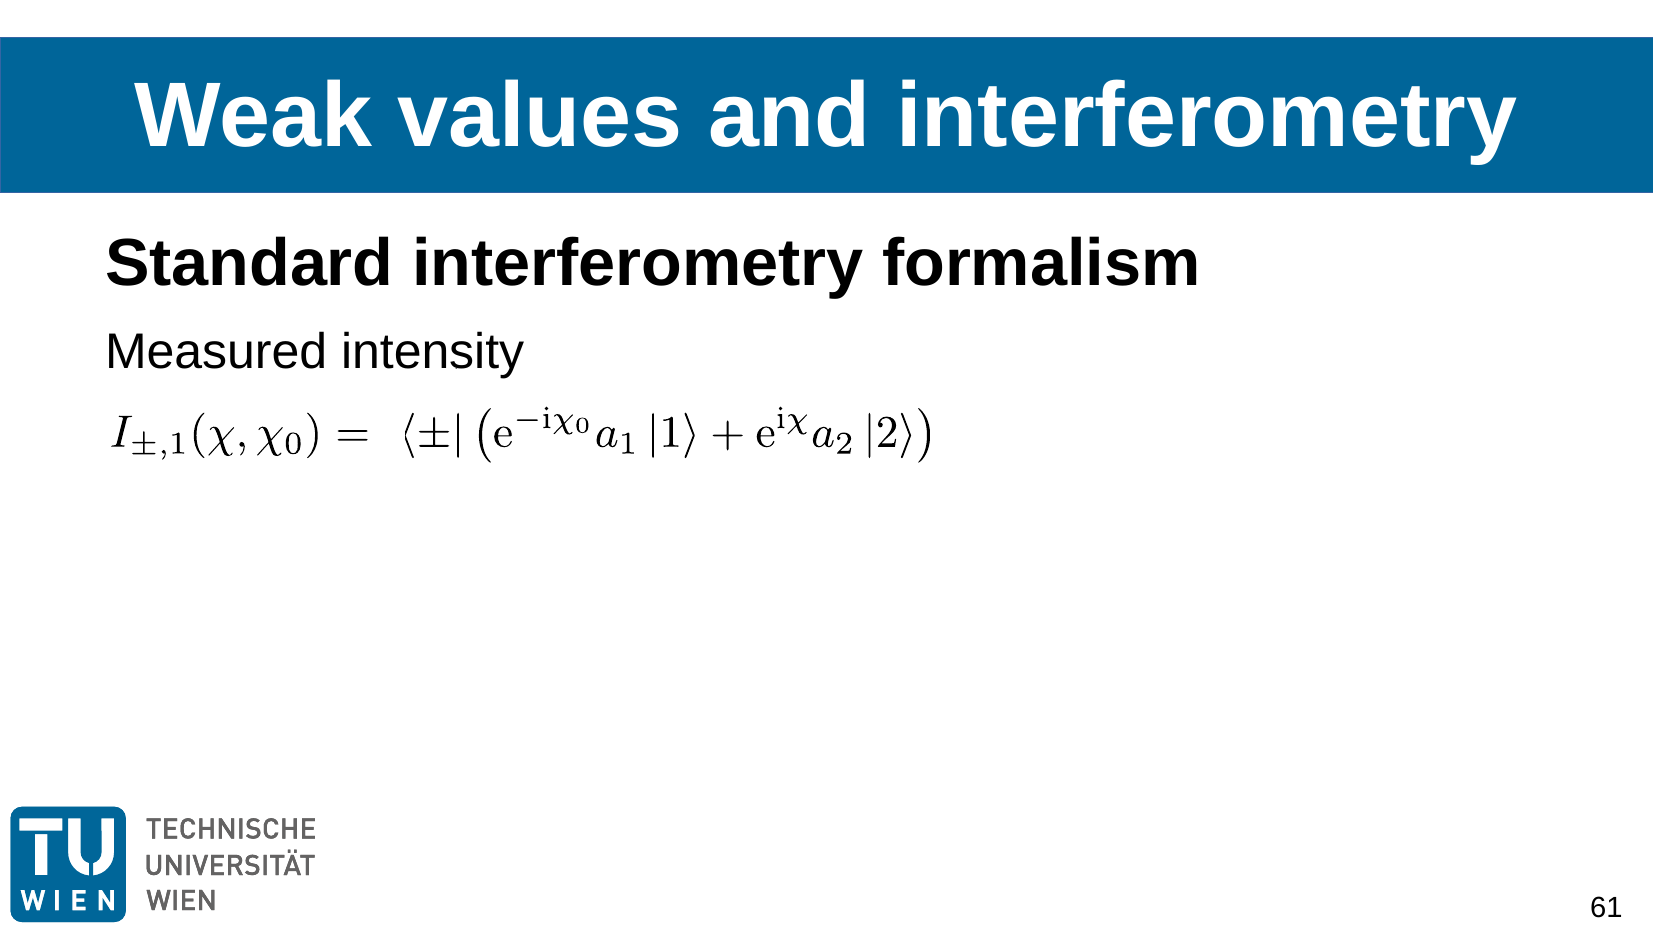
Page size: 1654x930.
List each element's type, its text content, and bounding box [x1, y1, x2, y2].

picture [405, 368, 930, 492]
picture [93, 368, 375, 492]
title Weak values and interferometry [0, 37, 1653, 193]
list Standard interferometry formalism Measured intensity [105, 225, 1593, 391]
